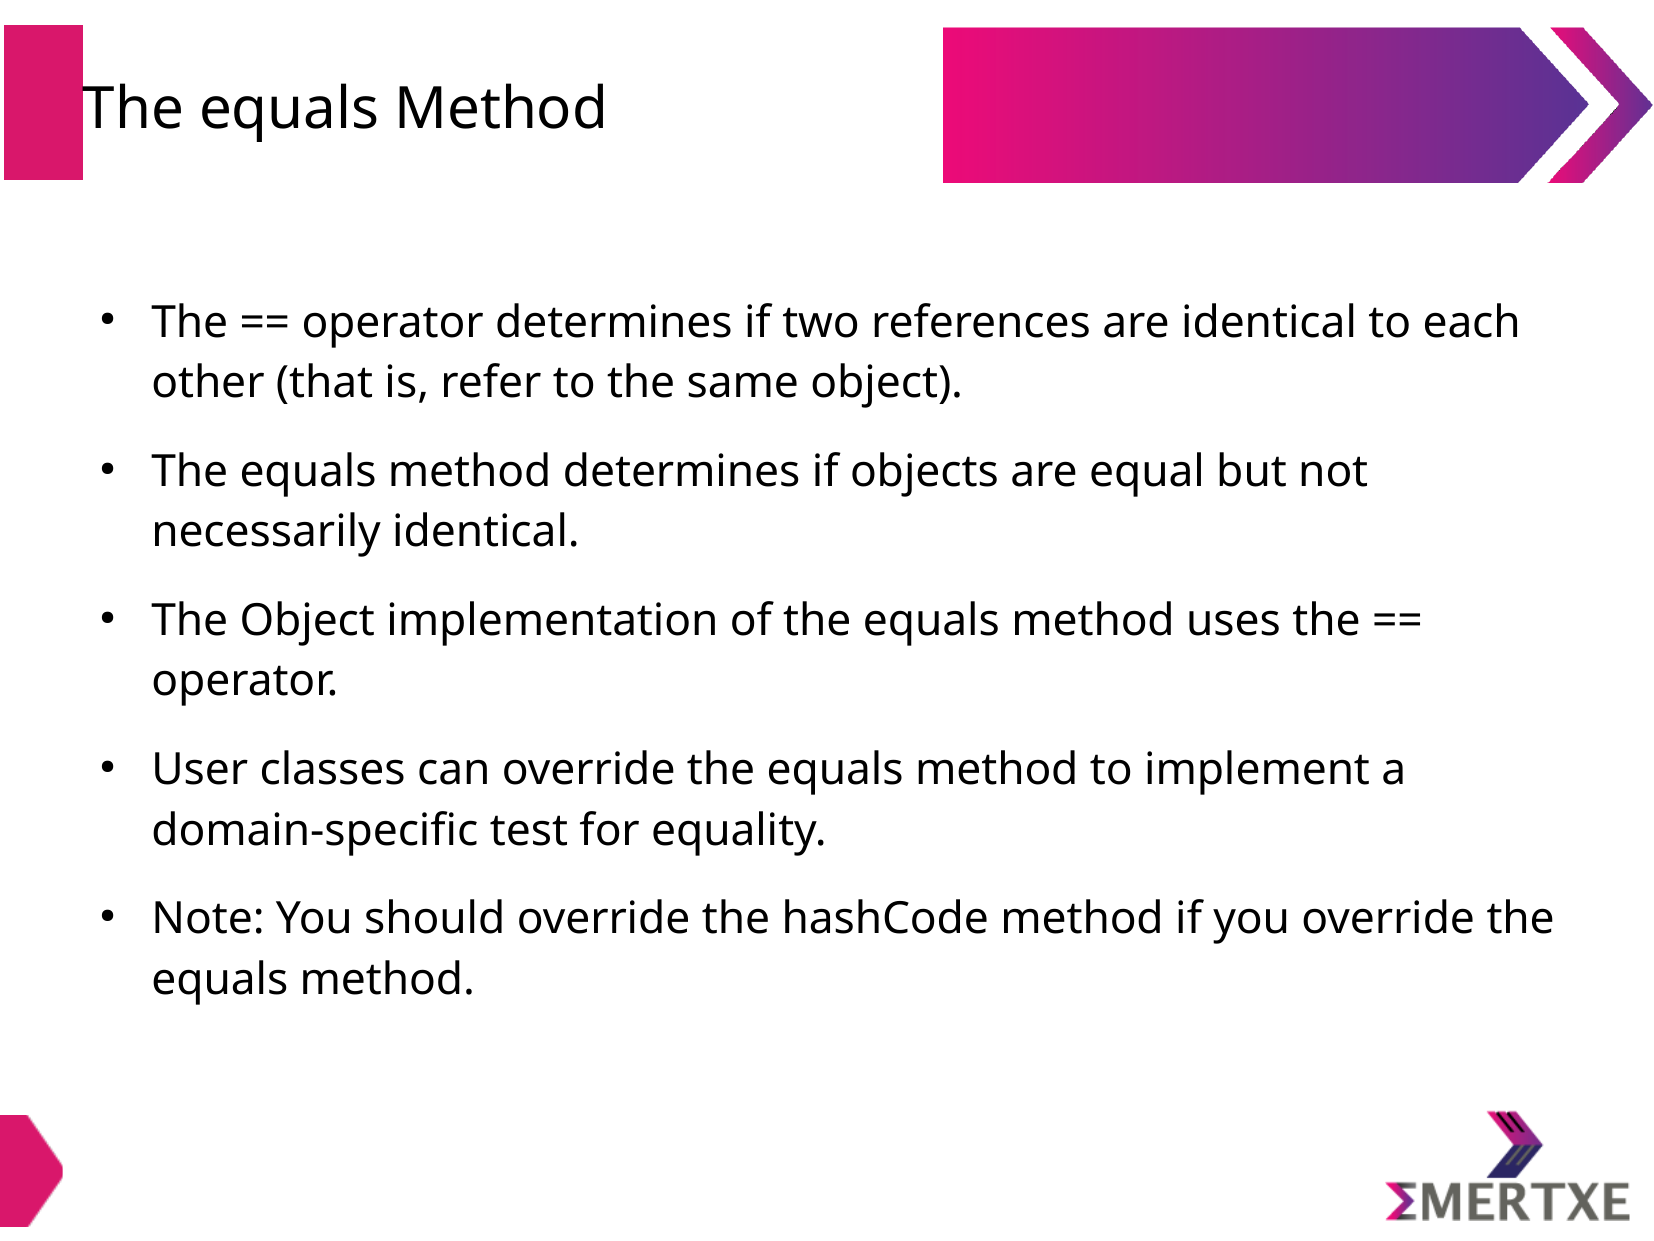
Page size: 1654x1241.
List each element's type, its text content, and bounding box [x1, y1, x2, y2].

list The == operator determines if two references are identical to each other (that is, refer to the same object). The equals method determines if objects are equal but not necessarily identical. The Object implementation of the equals method uses the == operator. User classes can override the equals method to implement a domain-specific test for equality. Note: You should override the hashCode method if you override the equals method. [82, 290, 1571, 1010]
picture [1571, 27, 1653, 183]
title The equals Method [82, 2, 1571, 210]
picture [1385, 1107, 1631, 1221]
